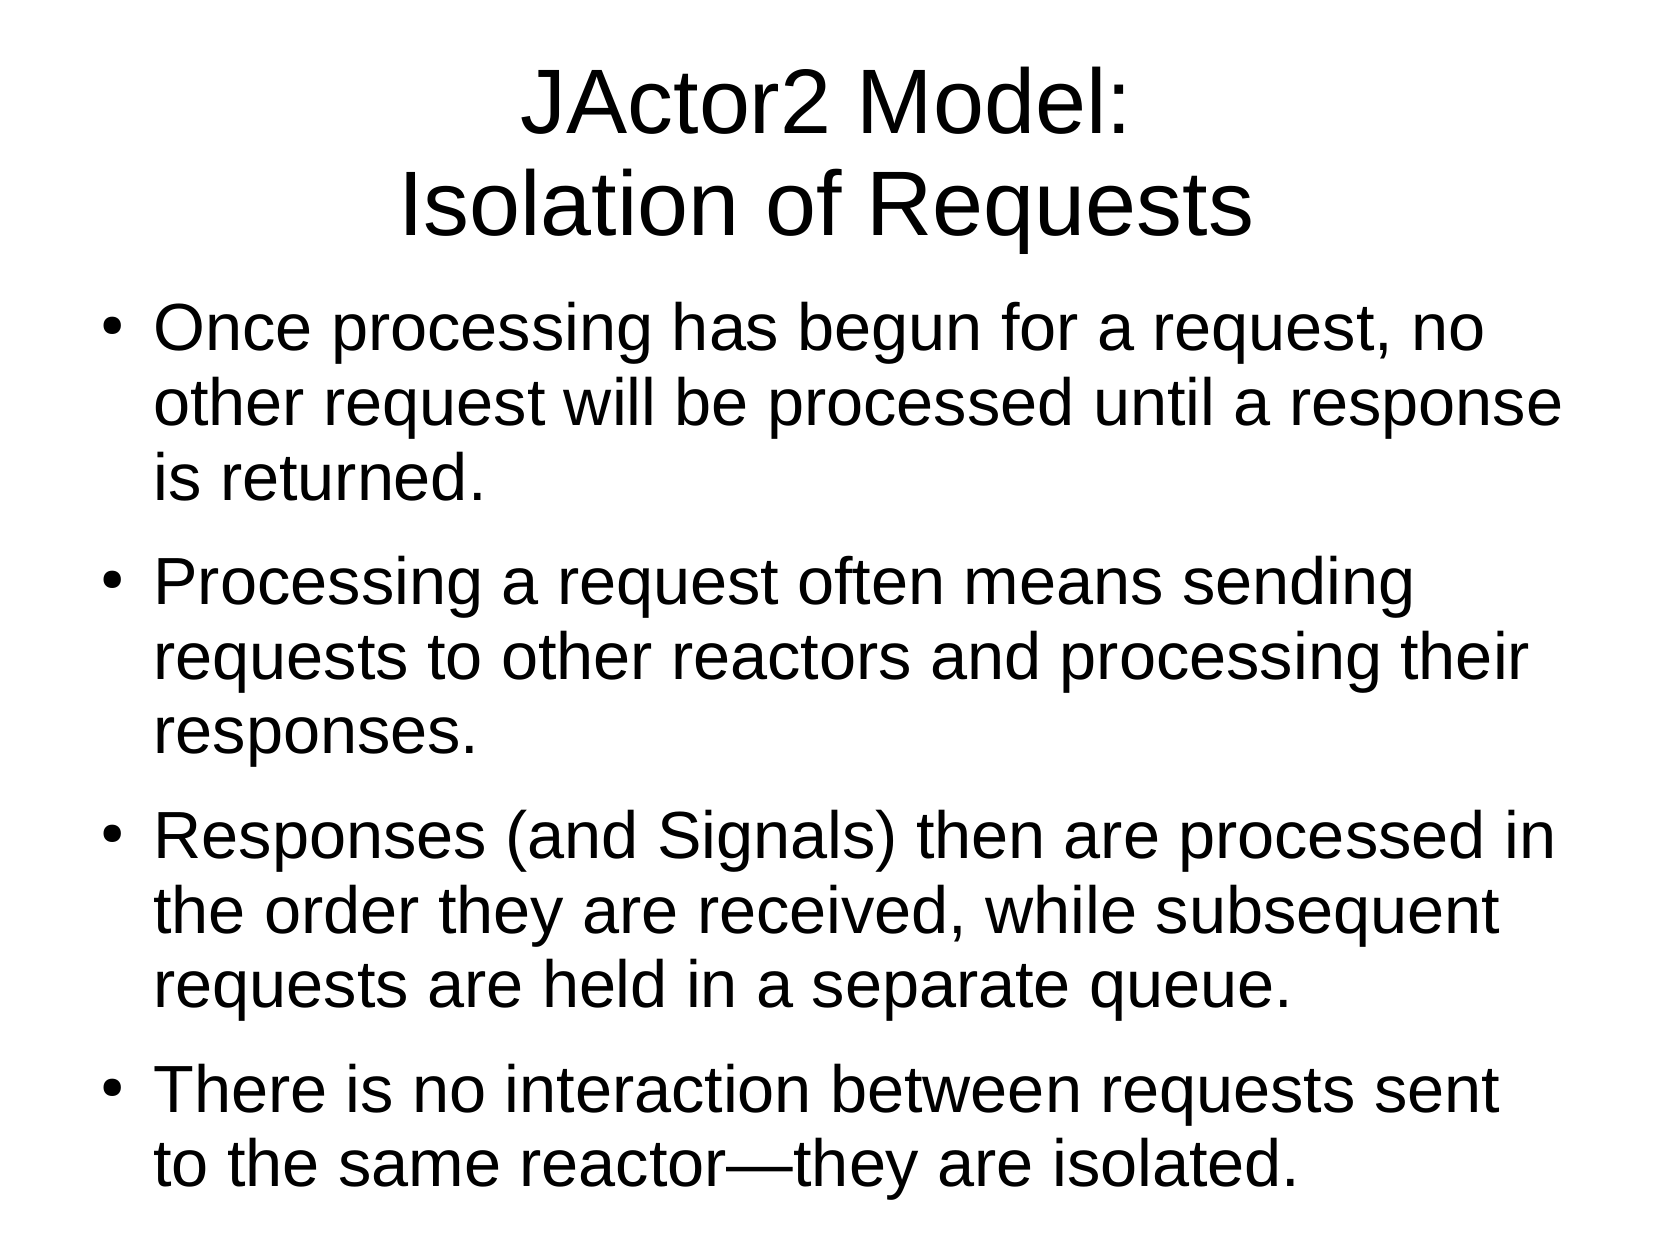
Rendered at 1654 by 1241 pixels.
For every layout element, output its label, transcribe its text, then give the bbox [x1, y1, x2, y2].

list Once processing has begun for a request, no other request will be processed until a response is returned. Processing a request often means sending requests to other reactors and processing their responses. Responses (and Signals) then are processed in the order they are received, while subsequent requests are held in a separate queue. There is no interaction between requests sent to the same reactor—they are isolated. [82, 290, 1571, 1202]
title JActor2 Model: Isolation of Requests [82, 49, 1571, 257]
